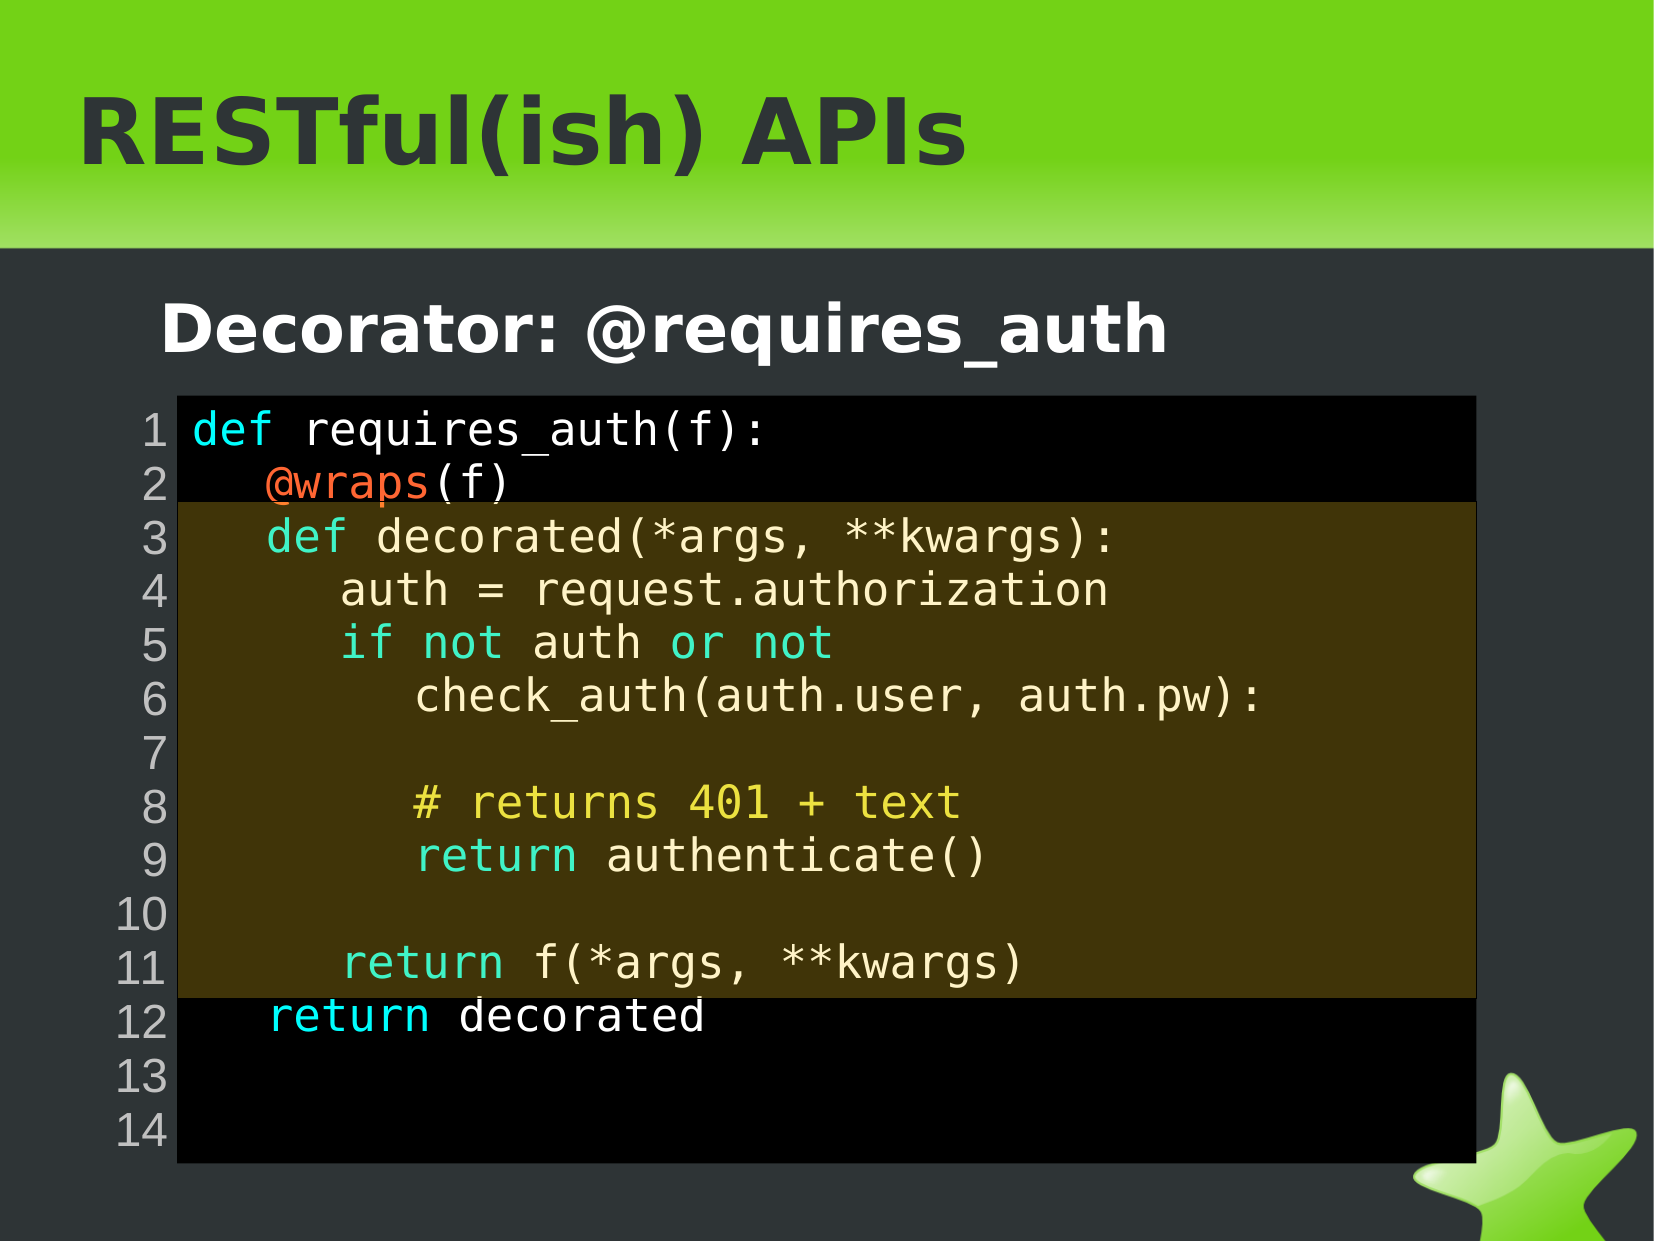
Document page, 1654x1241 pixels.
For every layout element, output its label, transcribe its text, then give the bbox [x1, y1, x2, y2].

picture [0, 0, 1654, 1241]
title RESTful(ish) APIs [76, 29, 1565, 237]
list Decorator: @requires_auth [70, 290, 1560, 1182]
